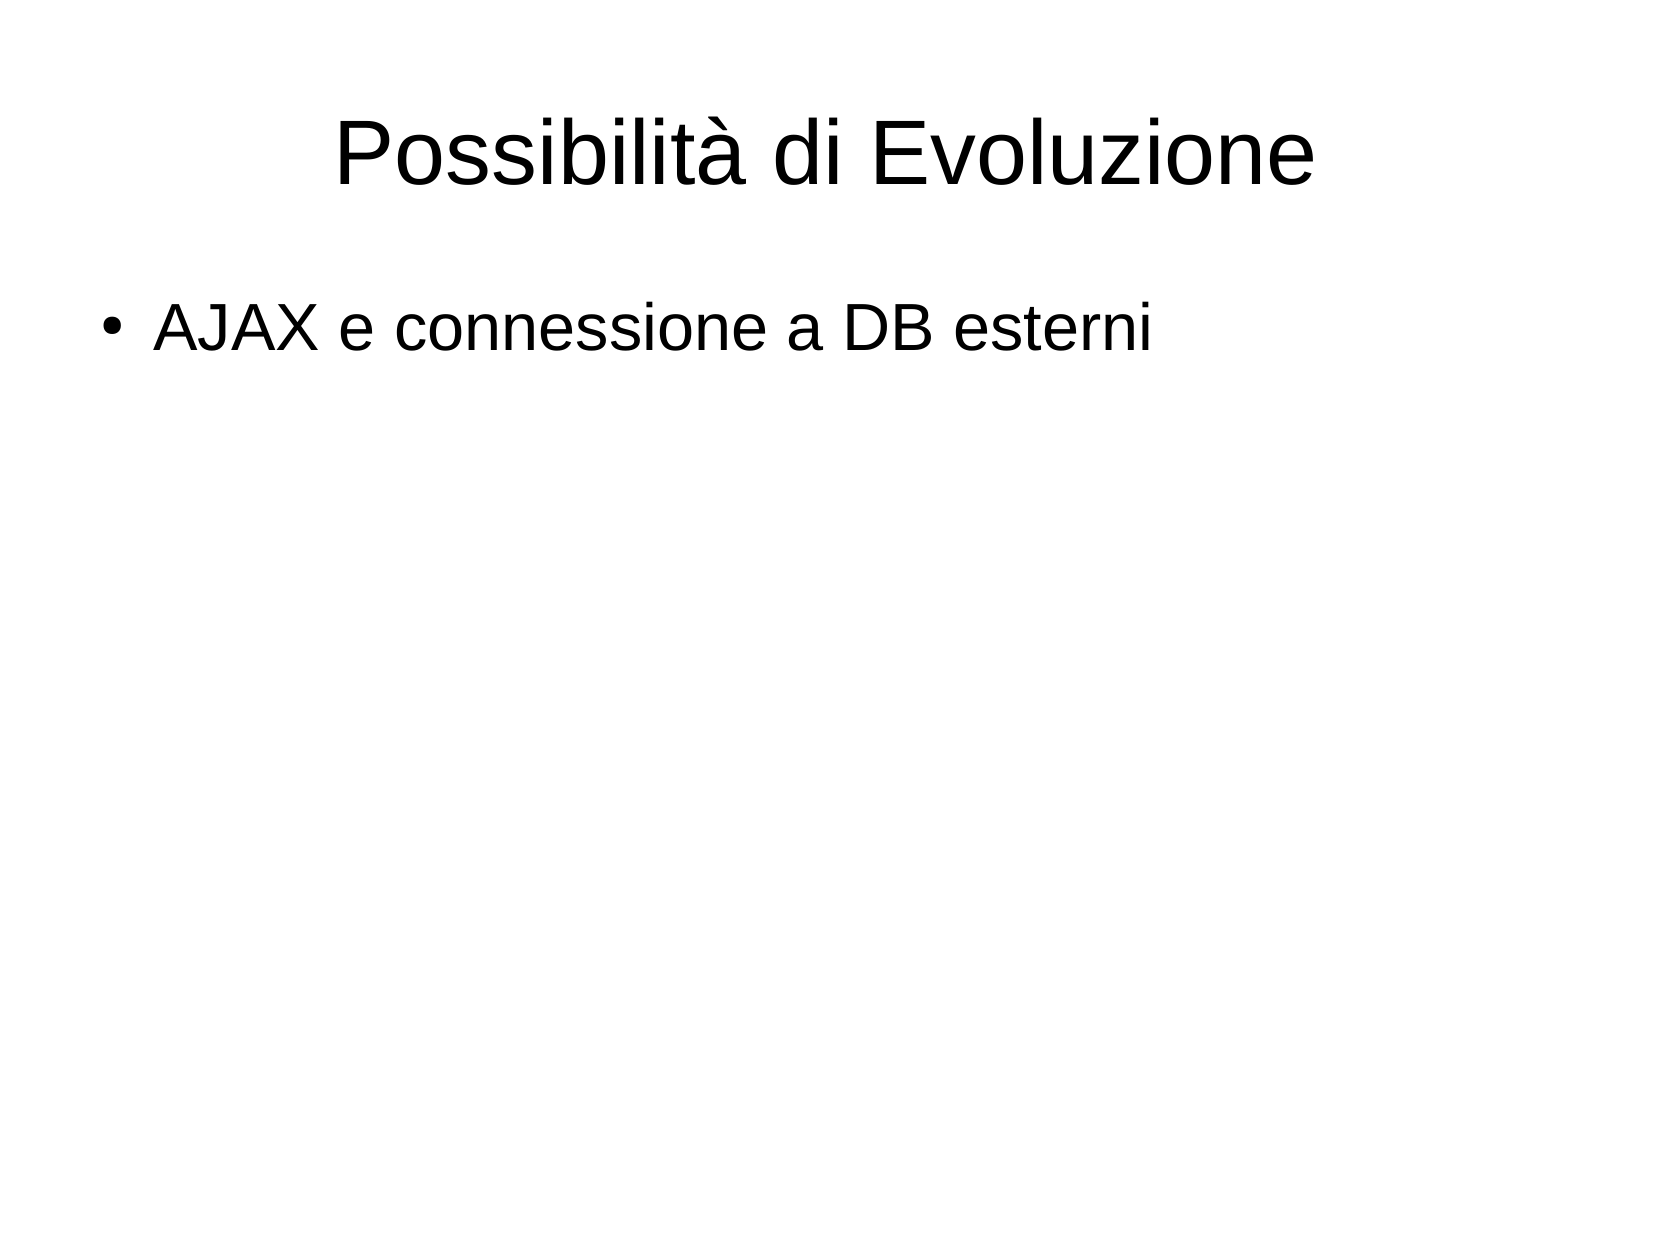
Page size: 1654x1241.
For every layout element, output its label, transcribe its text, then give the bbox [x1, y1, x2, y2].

list AJAX e connessione a DB esterni [82, 290, 1571, 1010]
title Possibilità di Evoluzione [82, 49, 1571, 257]
